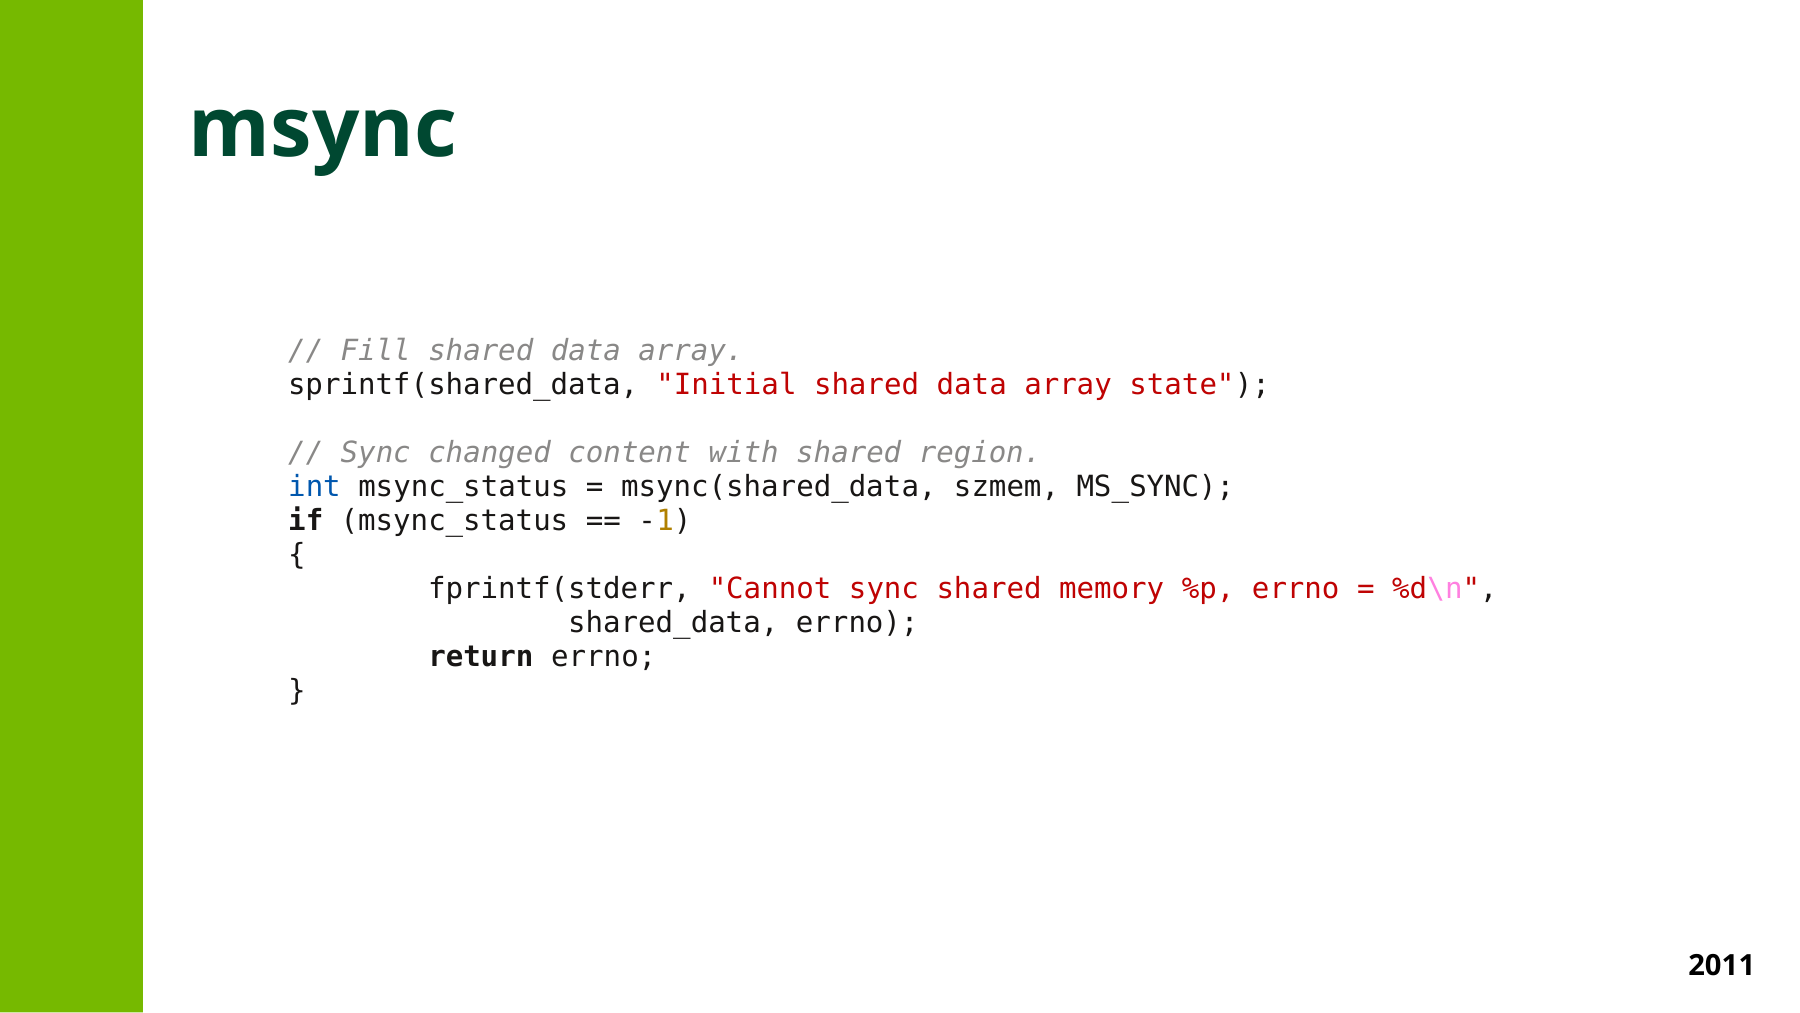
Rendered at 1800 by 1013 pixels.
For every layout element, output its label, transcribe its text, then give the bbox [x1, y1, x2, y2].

chart [146, 333, 1736, 837]
title msync [188, 40, 1733, 211]
